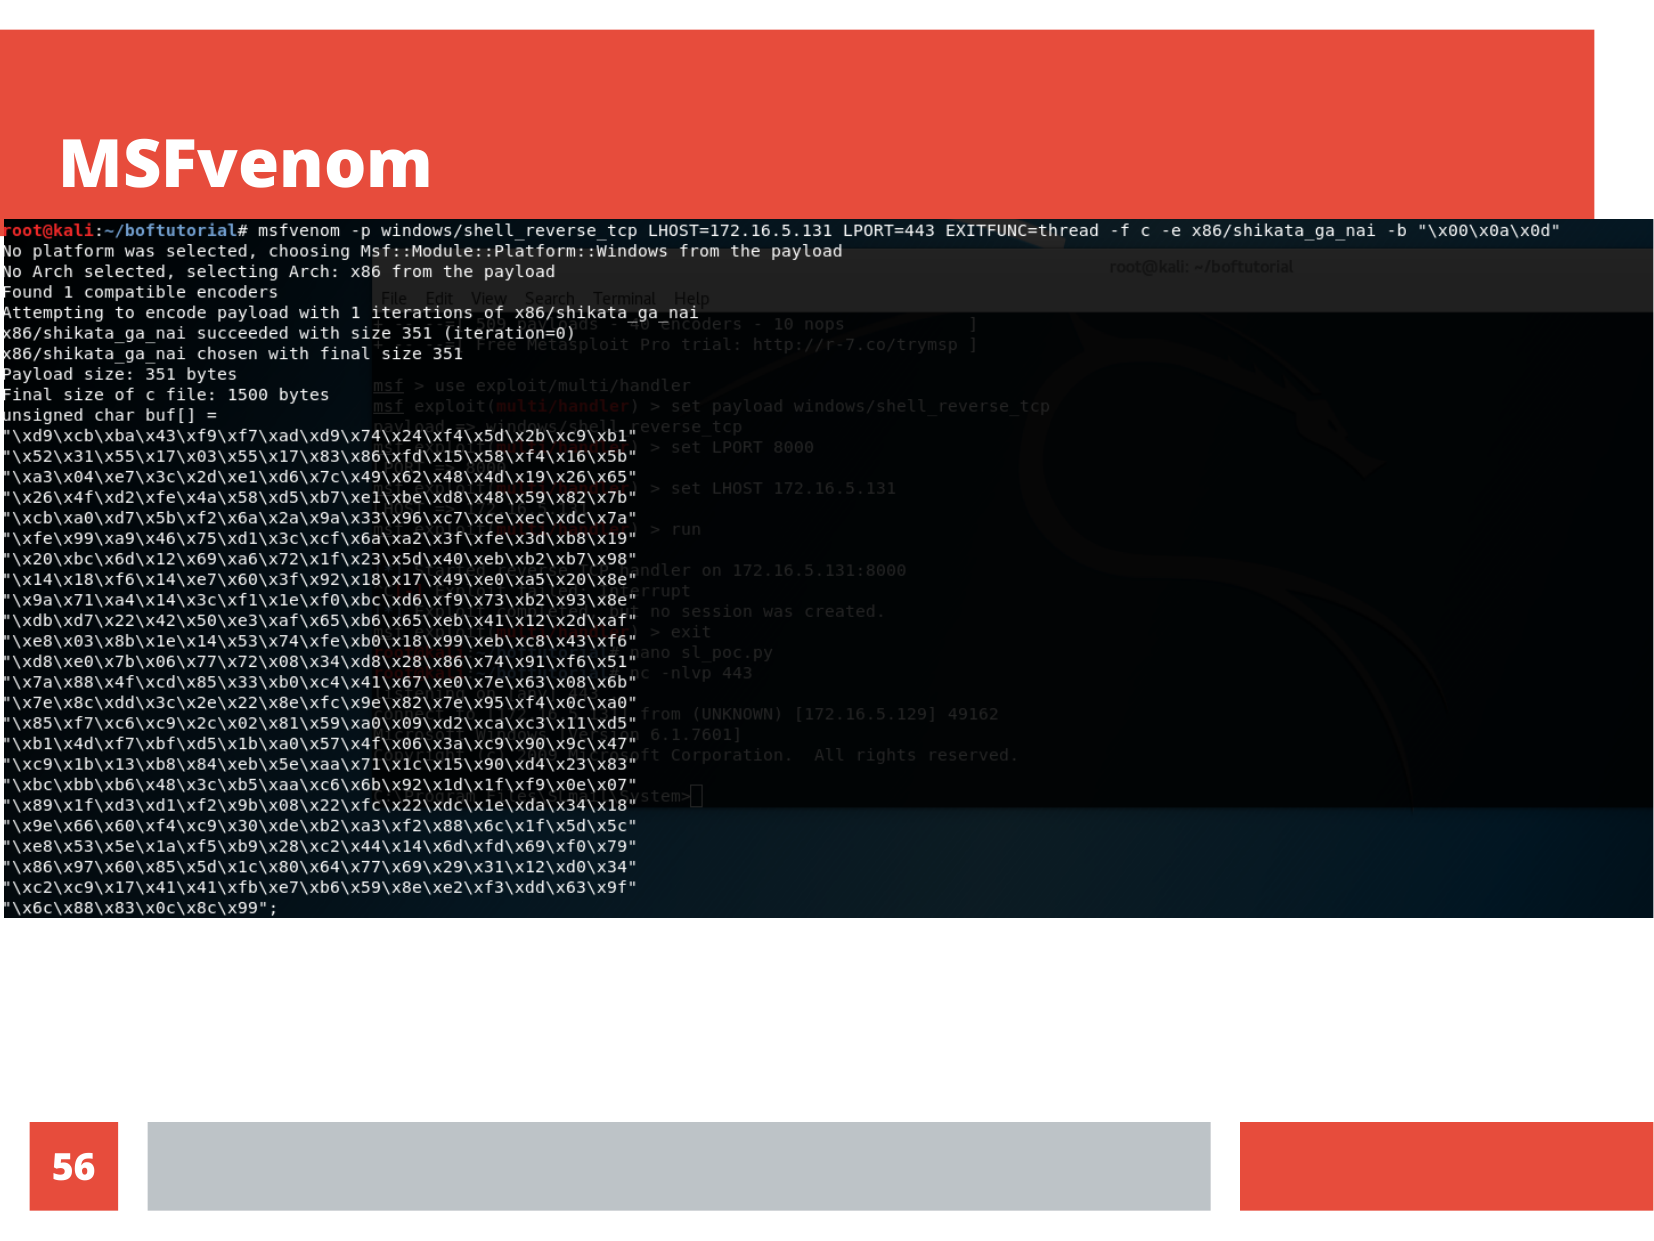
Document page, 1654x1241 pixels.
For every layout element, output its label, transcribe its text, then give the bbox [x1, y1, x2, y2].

picture [4, 219, 1654, 919]
title MSFvenom [59, 59, 1595, 207]
